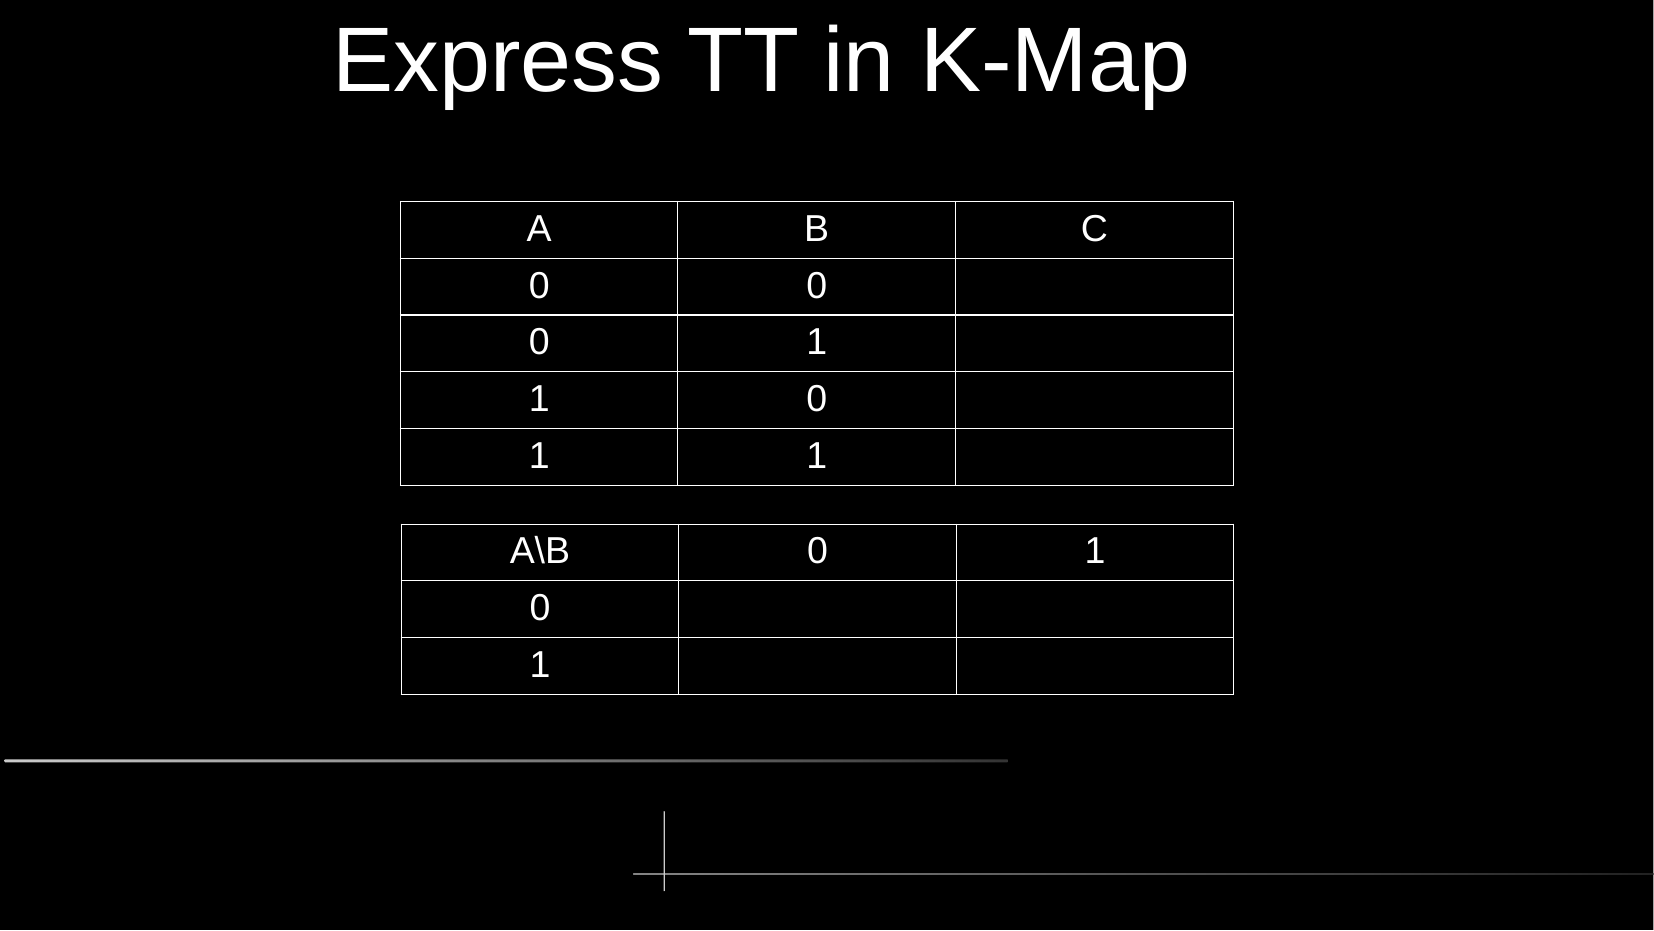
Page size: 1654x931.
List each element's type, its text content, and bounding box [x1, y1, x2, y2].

table_cell 0 [402, 581, 678, 637]
table_cell [956, 372, 1233, 428]
table_header 1 [957, 525, 1233, 580]
table_cell 0 [678, 372, 955, 428]
table_cell 1 [401, 372, 677, 428]
table_cell [956, 429, 1233, 485]
table_cell 1 [678, 429, 955, 485]
table_cell [679, 581, 956, 637]
table_cell 1 [402, 638, 678, 694]
table_cell 0 [401, 259, 677, 314]
table_cell 1 [401, 429, 677, 485]
table_header A [401, 202, 677, 258]
table_cell [957, 581, 1233, 637]
table_cell [679, 638, 956, 694]
table_header C [956, 202, 1233, 258]
table_cell 1 [678, 316, 955, 371]
title Express TT in K-Map [23, 5, 1501, 114]
table_cell 0 [678, 259, 955, 314]
table_cell [956, 316, 1233, 371]
table_cell [956, 259, 1233, 314]
table_header A\B [402, 525, 678, 580]
table_header 0 [679, 525, 956, 580]
table_cell [957, 638, 1233, 694]
table_cell 0 [401, 316, 677, 371]
table_header B [678, 202, 955, 258]
